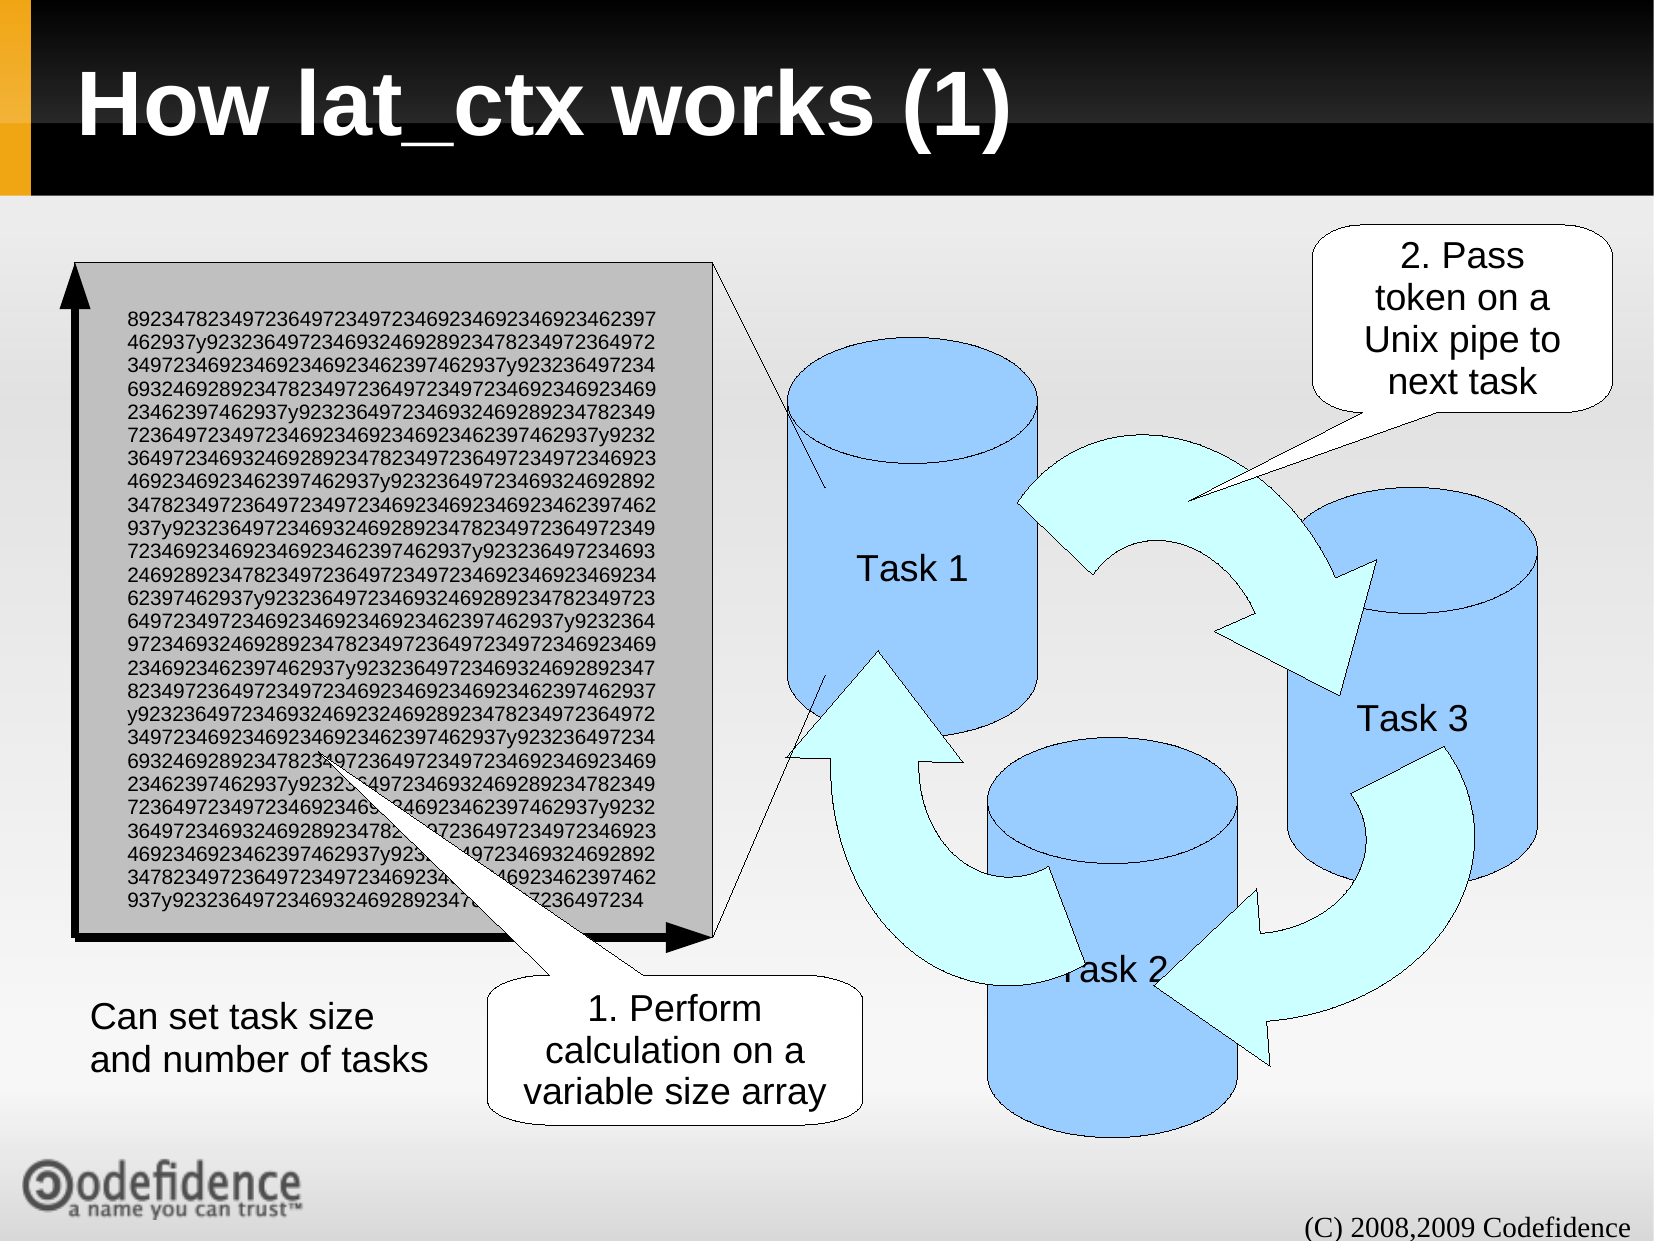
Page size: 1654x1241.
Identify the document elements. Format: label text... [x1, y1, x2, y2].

picture [0, 0, 1654, 1241]
text_box [1153, 746, 1475, 1067]
title How lat_ctx works (1) [76, 0, 1565, 208]
text_box Can set task size and number of tasks [75, 988, 451, 1088]
text_box 1. Perform calculation on a variable size array [318, 751, 863, 1126]
text_box [76, 262, 713, 937]
text_box 2. Pass token on a Unix pipe to next task [1188, 224, 1613, 502]
text_box Task 2 [987, 737, 1238, 1138]
text_box 8923478234972364972349723469234692346923462397462937y923236497234693246928923478234972364972349723469234692346923462397462937y923236497234693246928923478234972364972349723469234692346923462397462937y923236497234693246928923478234972364972349723469234692346923462397462937y923236497234693246928923478234972364972349723469234692346923462397462937y923236497234693246928923478234972364972349723469234692346923462397462937y923236497234693246928923478234972364972349723469234692346923462397462937y923236497234693246928923478234972364972349723469234692346923462397462937y923236497234693246928923478234972364972349723469234692346923462397462937y923236497234693246928923478234972364972349723469234692346923462397462937y923236497234693246928923478234972364972349723469234692346923462397462937y923236497234693246923246928923478234972364972349723469234692346923462397462937y923236497234693246928923478234972364972349723469234692346923462397462937y923236497234693246928923478234972364972349723469234692346923462397462937y923236497234693246928923478234972364972349723469234692346923462397462937y923236497234693246928923478234972364972349723469234692346923462397462937y92323649723469324692892347823497236497234 [112, 300, 676, 920]
text_box Task 3 [1287, 487, 1538, 881]
text_box Task 1 [787, 337, 1038, 736]
text_box [1017, 434, 1377, 696]
text_box [785, 650, 1086, 986]
